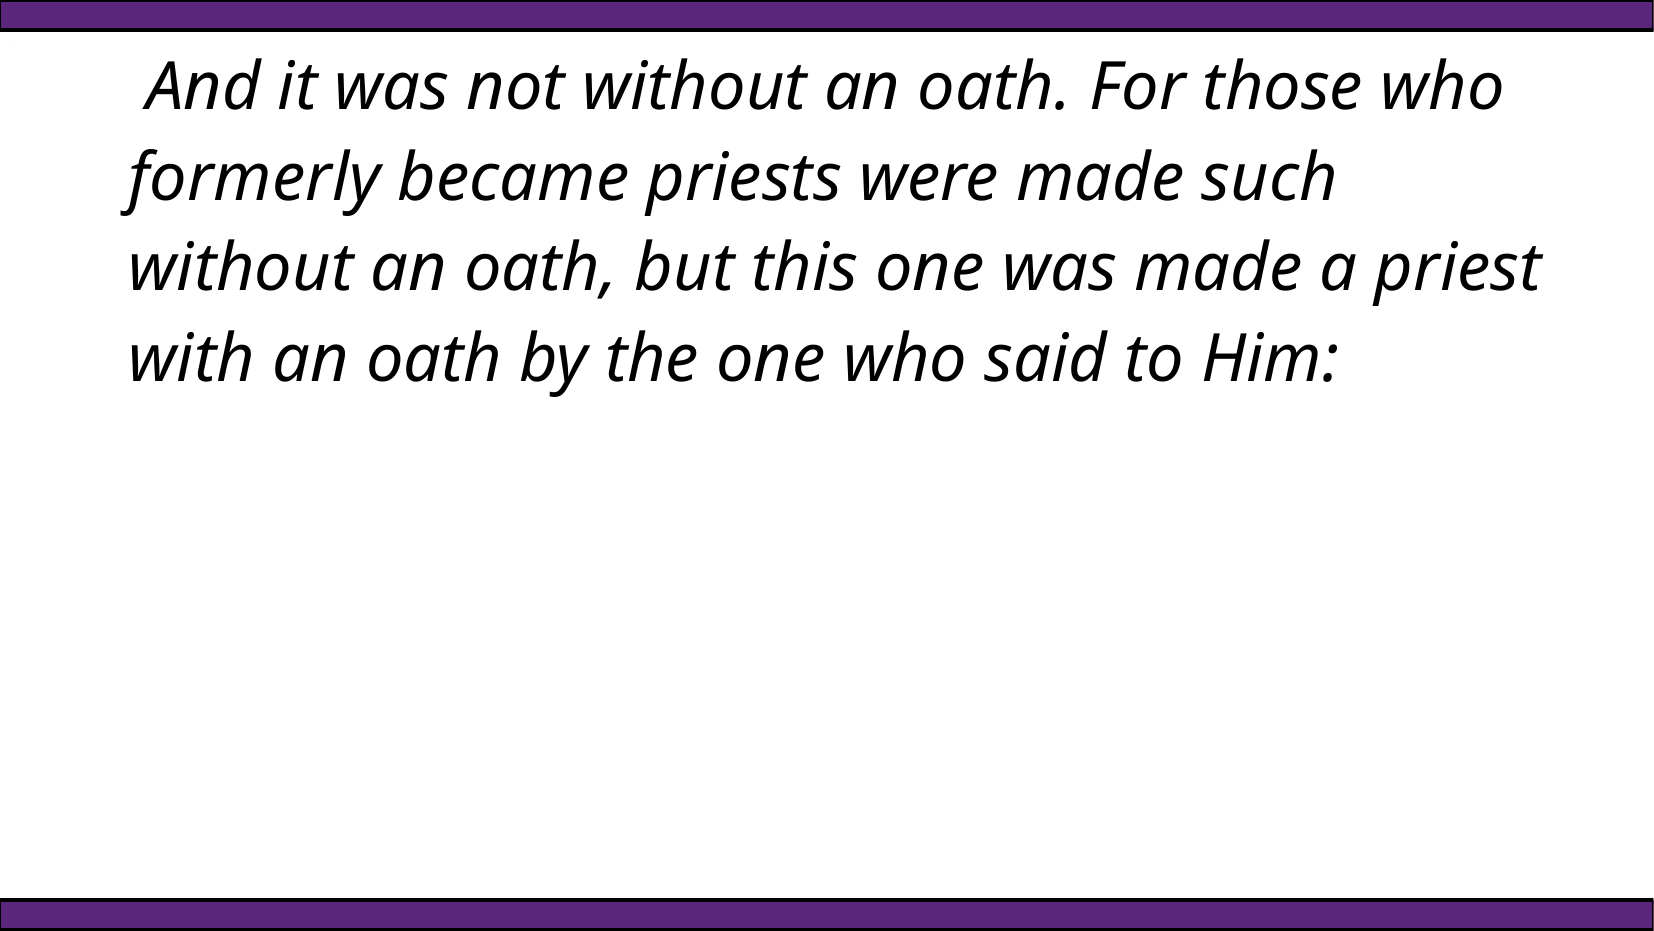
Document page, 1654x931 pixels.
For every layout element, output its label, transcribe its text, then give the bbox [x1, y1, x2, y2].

text_box [0, 900, 1654, 931]
picture [0, 31, 1654, 900]
text_box [0, 0, 1654, 31]
text_box And it was not without an oath. For those who formerly became priests were made such without an oath, but this one was made a priest with an oath by the one who said to Him: [45, 30, 1581, 436]
